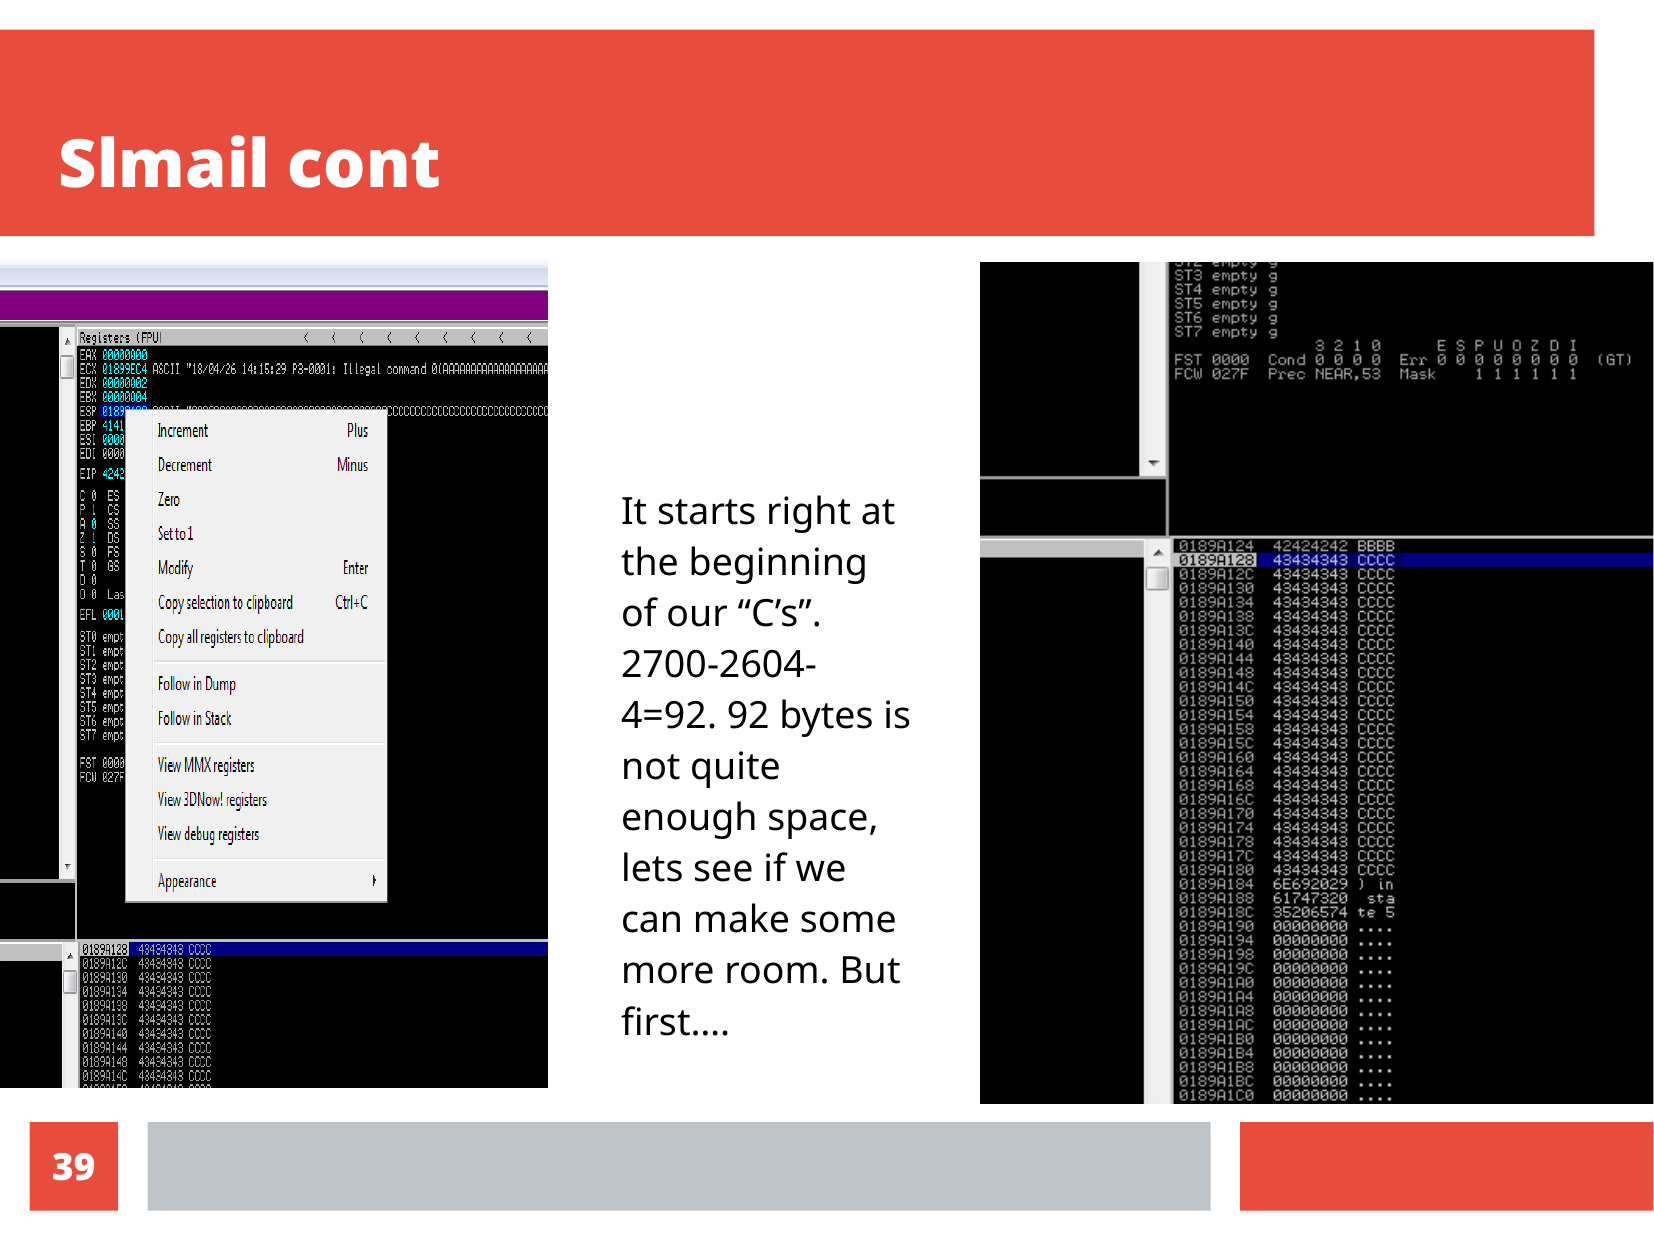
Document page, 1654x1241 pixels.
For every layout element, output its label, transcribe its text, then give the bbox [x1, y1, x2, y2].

picture [0, 259, 548, 1088]
text_box It starts right at the beginning of our “C’s”. 2700-2604-4=92. 92 bytes is not quite enough space, lets see if we can make some more room. But first…. [606, 477, 928, 1059]
title Slmail cont [59, 59, 1595, 207]
picture [980, 262, 1654, 1104]
